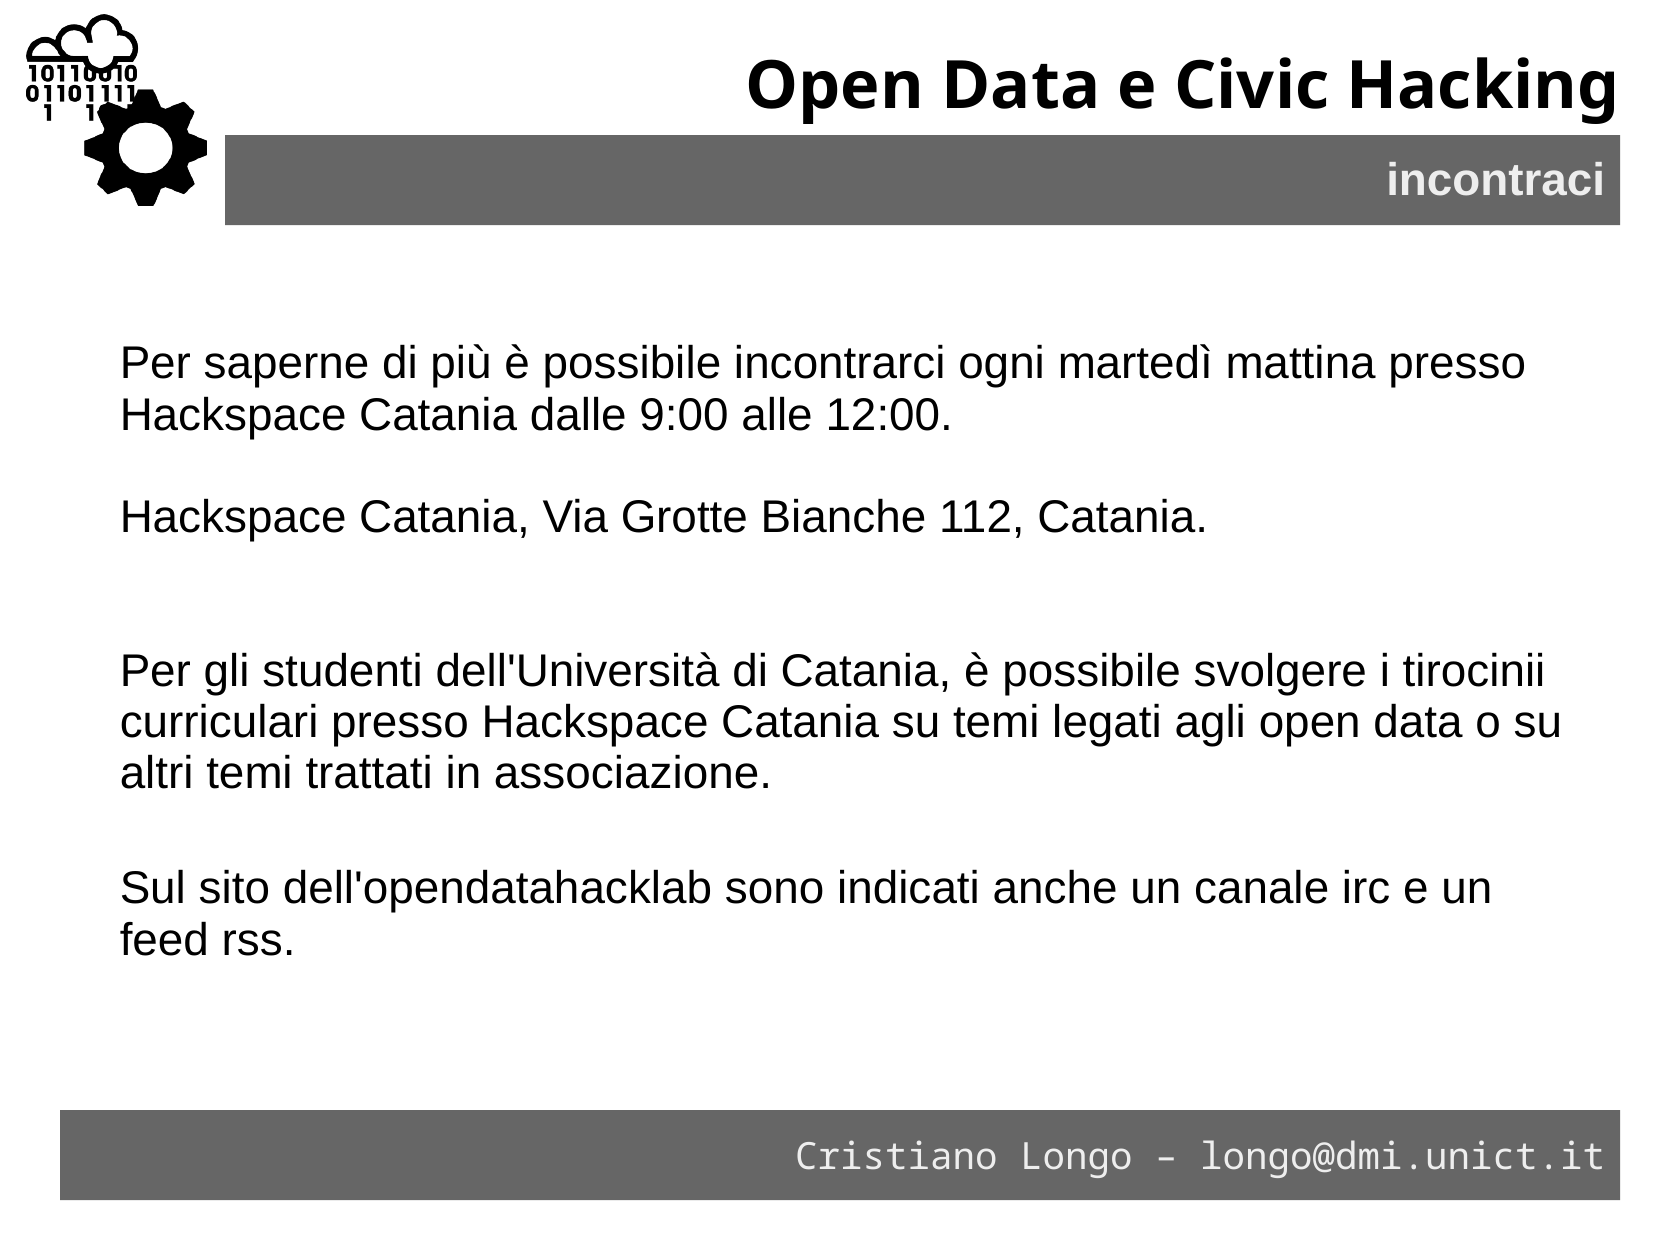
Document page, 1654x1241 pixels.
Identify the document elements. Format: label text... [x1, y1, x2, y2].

text_box Per saperne di più è possibile incontrarci ogni martedì mattina presso Hackspace Catania dalle 9:00 alle 12:00. Hackspace Catania, Via Grotte Bianche 112, Catania. Per gli studenti dell'Università di Catania, è possibile svolgere i tirocinii curriculari presso Hackspace Catania su temi legati agli open data o su altri temi trattati in associazione. [105, 330, 1591, 807]
text_box Open Data e Civic Hacking [285, 30, 1636, 123]
picture [26, 14, 207, 206]
text_box Sul sito dell'opendatahacklab sono indicati anche un canale irc e un feed rss. [105, 855, 1561, 973]
text_box Cristiano Longo – longo@dmi.unict.it [60, 1110, 1621, 1201]
text_box incontraci [225, 135, 1621, 226]
